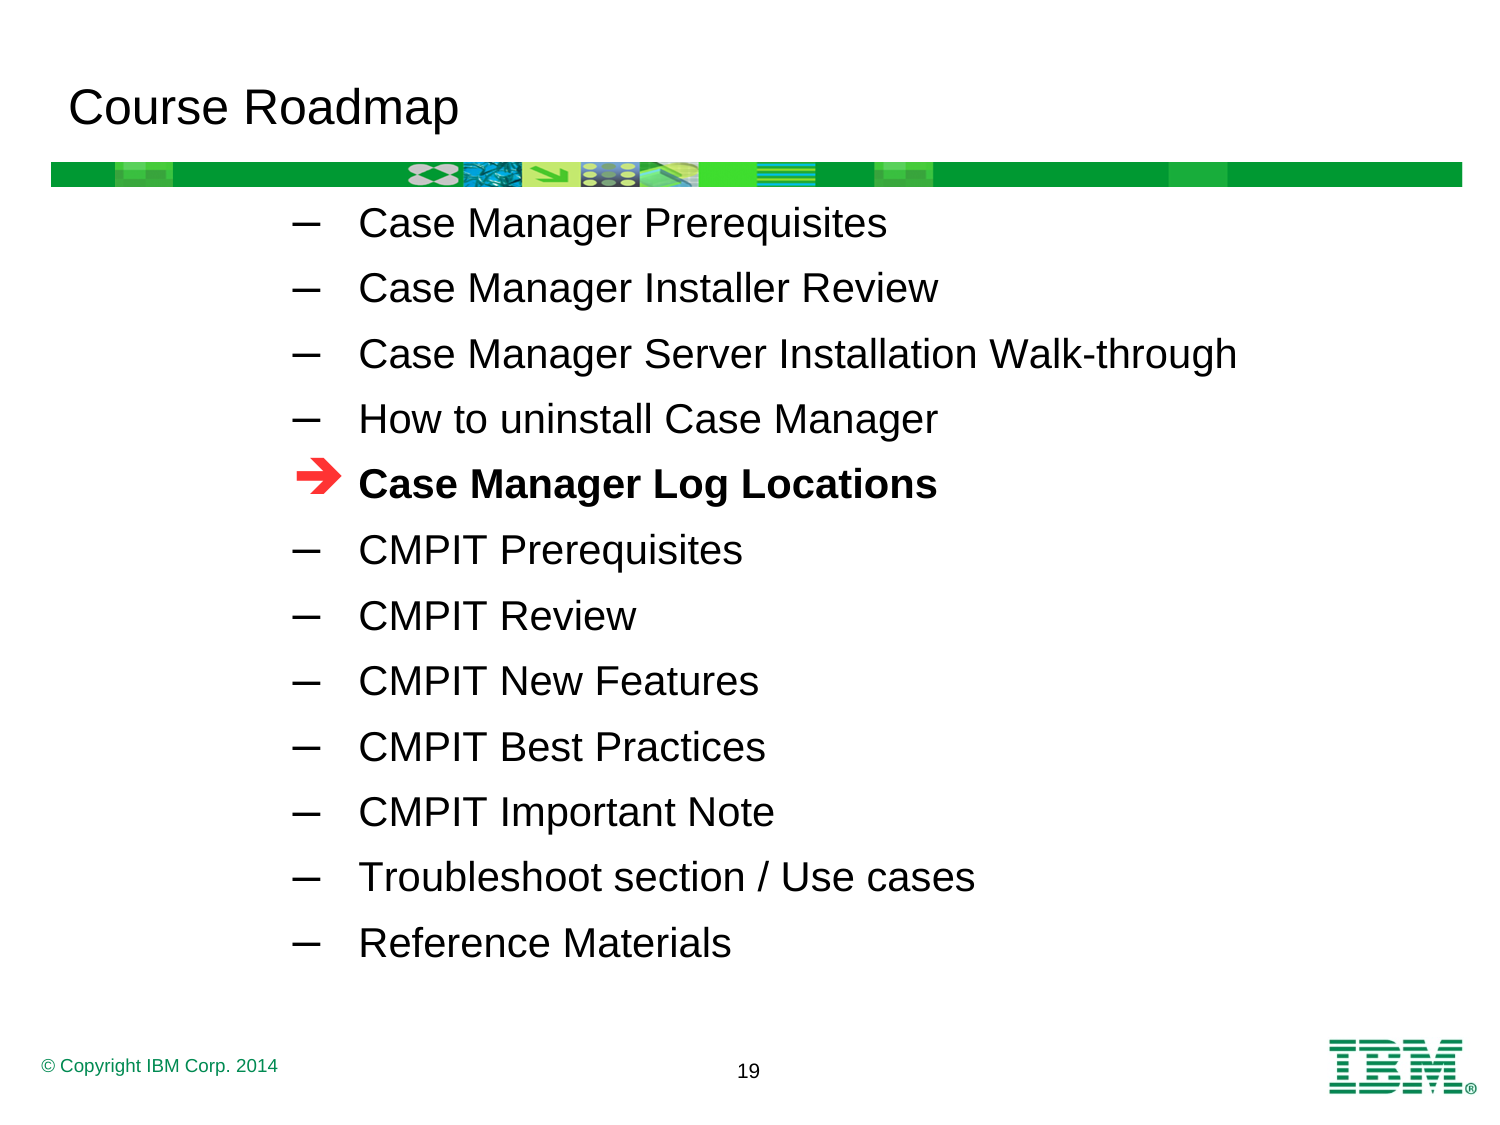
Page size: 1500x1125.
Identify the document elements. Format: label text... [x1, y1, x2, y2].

picture [50, 161, 1463, 189]
list Case Manager Prerequisites Case Manager Installer Review Case Manager Server Installation Walk-through How to uninstall Case Manager Case Manager Log Locations CMPIT Prerequisites CMPIT Review CMPIT New Features CMPIT Best Practices CMPIT Important Note Troubleshoot section / Use cases Reference Materials [52, 187, 1374, 974]
picture [1327, 1037, 1479, 1096]
title Course Roadmap [53, 69, 1239, 144]
